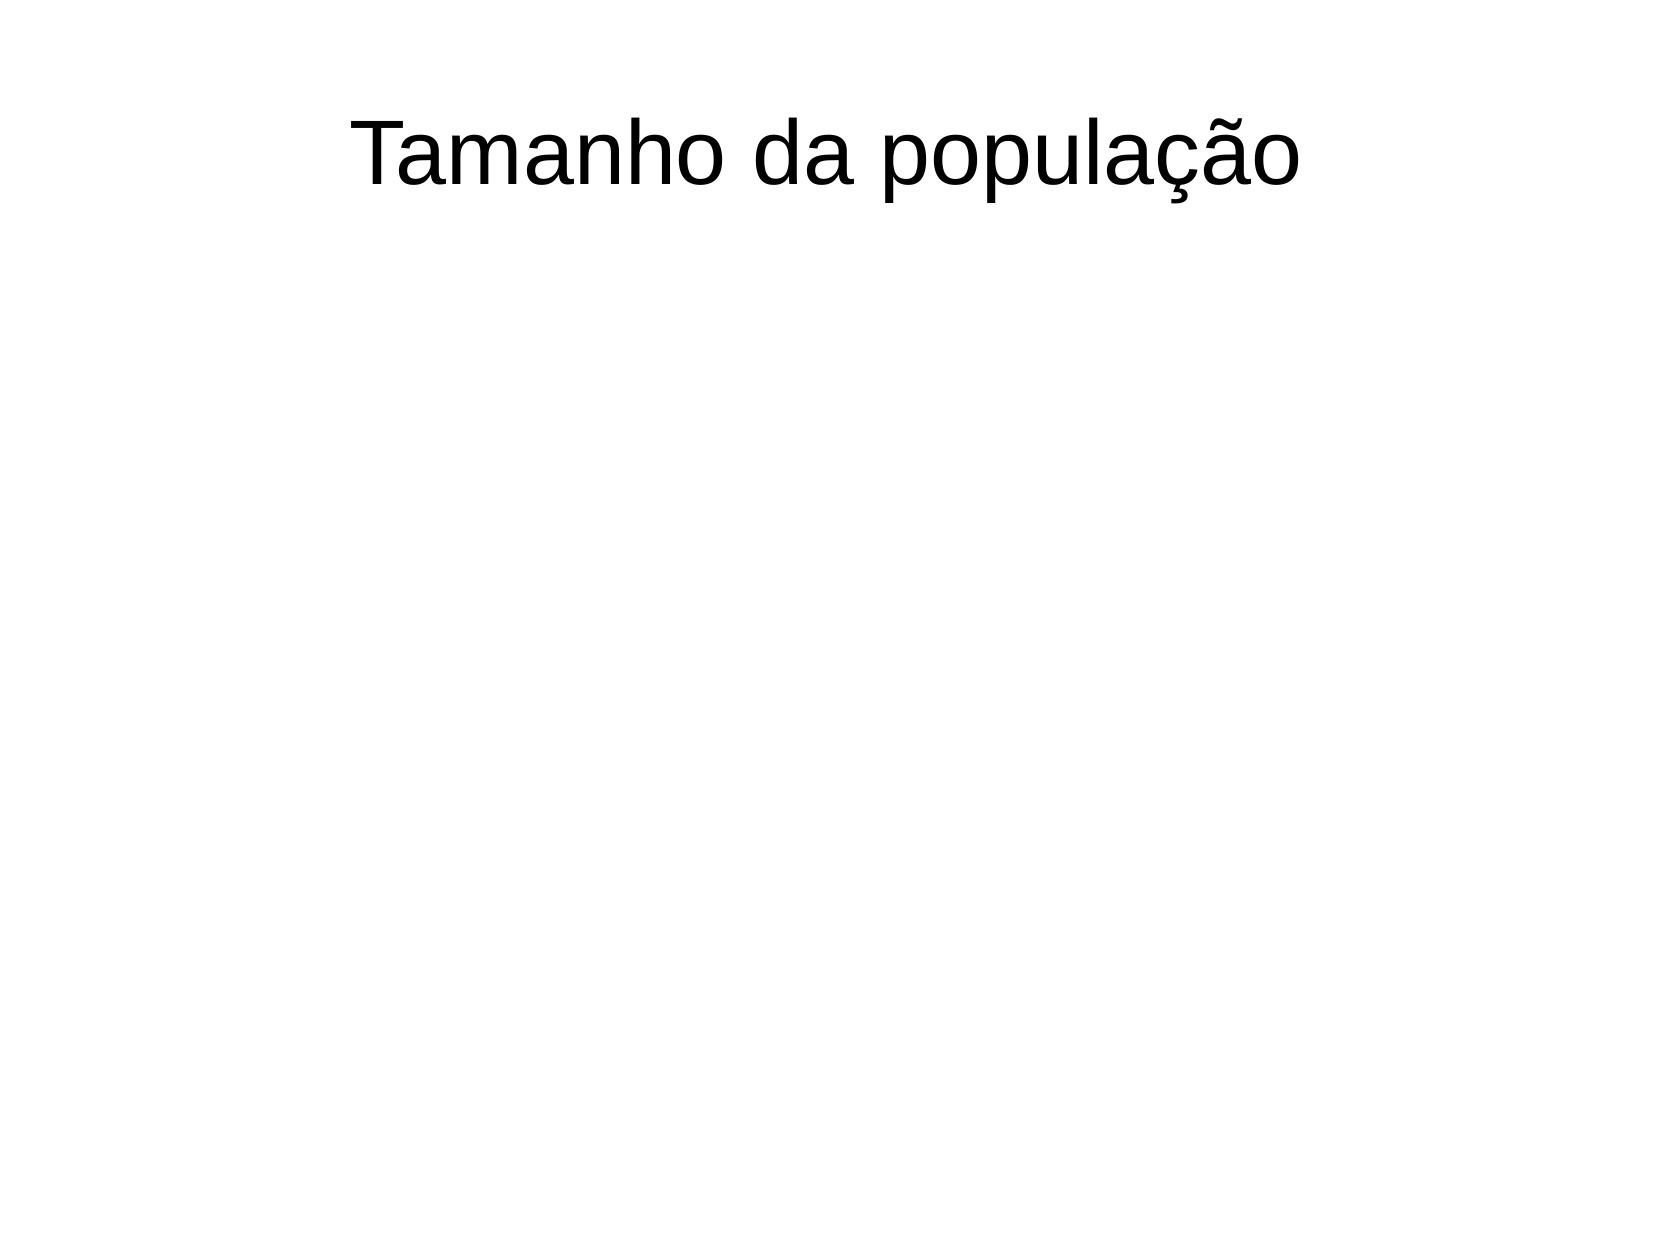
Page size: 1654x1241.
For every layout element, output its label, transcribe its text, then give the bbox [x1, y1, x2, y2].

title Tamanho da população [82, 49, 1571, 257]
